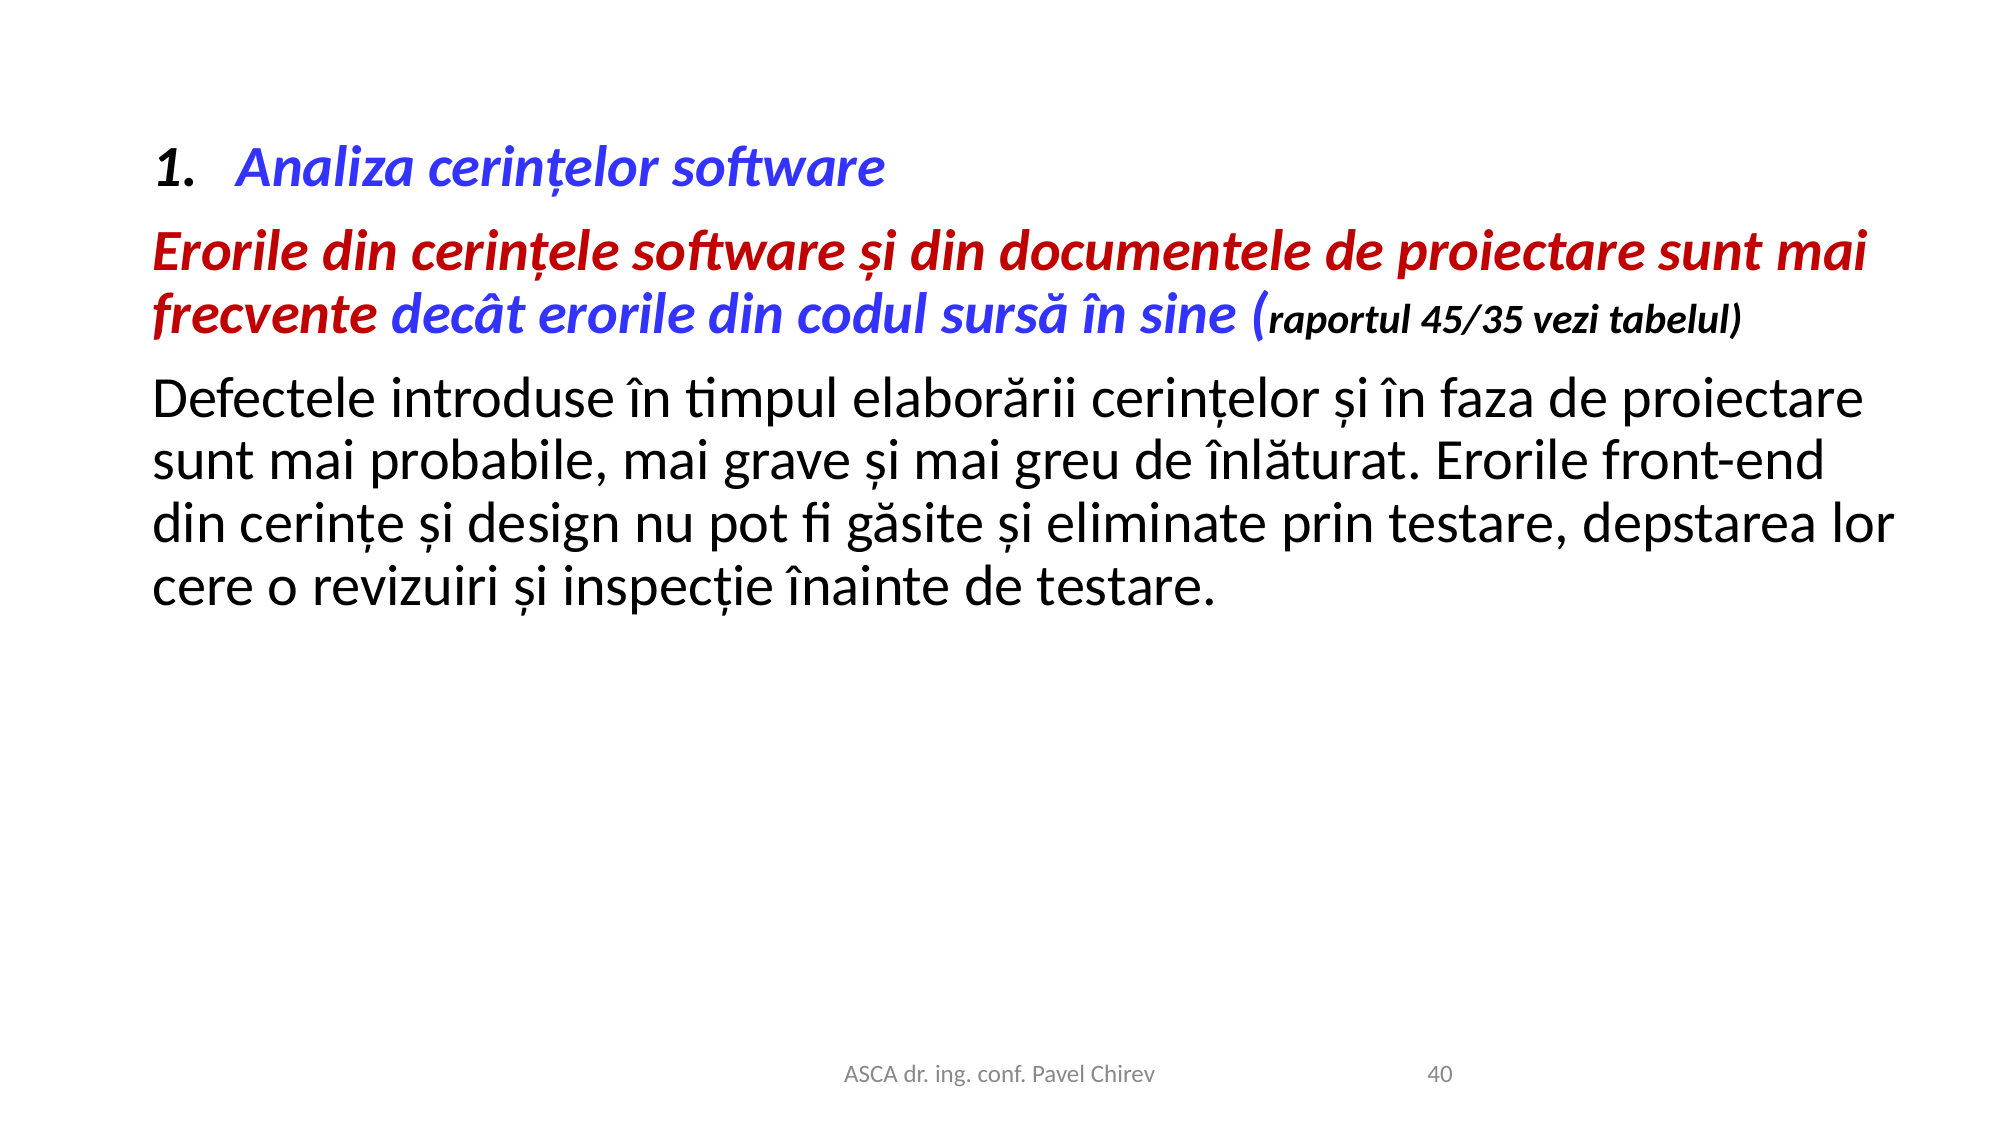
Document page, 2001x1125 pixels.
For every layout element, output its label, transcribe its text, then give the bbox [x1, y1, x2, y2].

text_box [1412, 1042, 1863, 1103]
list Analiza cerințelor software Erorile din cerințele software și din documentele de proiectare sunt mai frecvente decât erorile din codul sursă în sine (raportul 45/35 vezi tabelul) Defectele introduse în timpul elaborării cerințelor și în faza de proiectare sunt mai probabile, mai grave și mai greu de înlăturat. Erorile front-end din cerințe și design nu pot fi găsite și eliminate prin testare, depstarea lor cere o revizuiri și inspecție înainte de testare. [137, 129, 1917, 1014]
text_box ASCA dr. ing. conf. Pavel Chirev [662, 1042, 1338, 1103]
